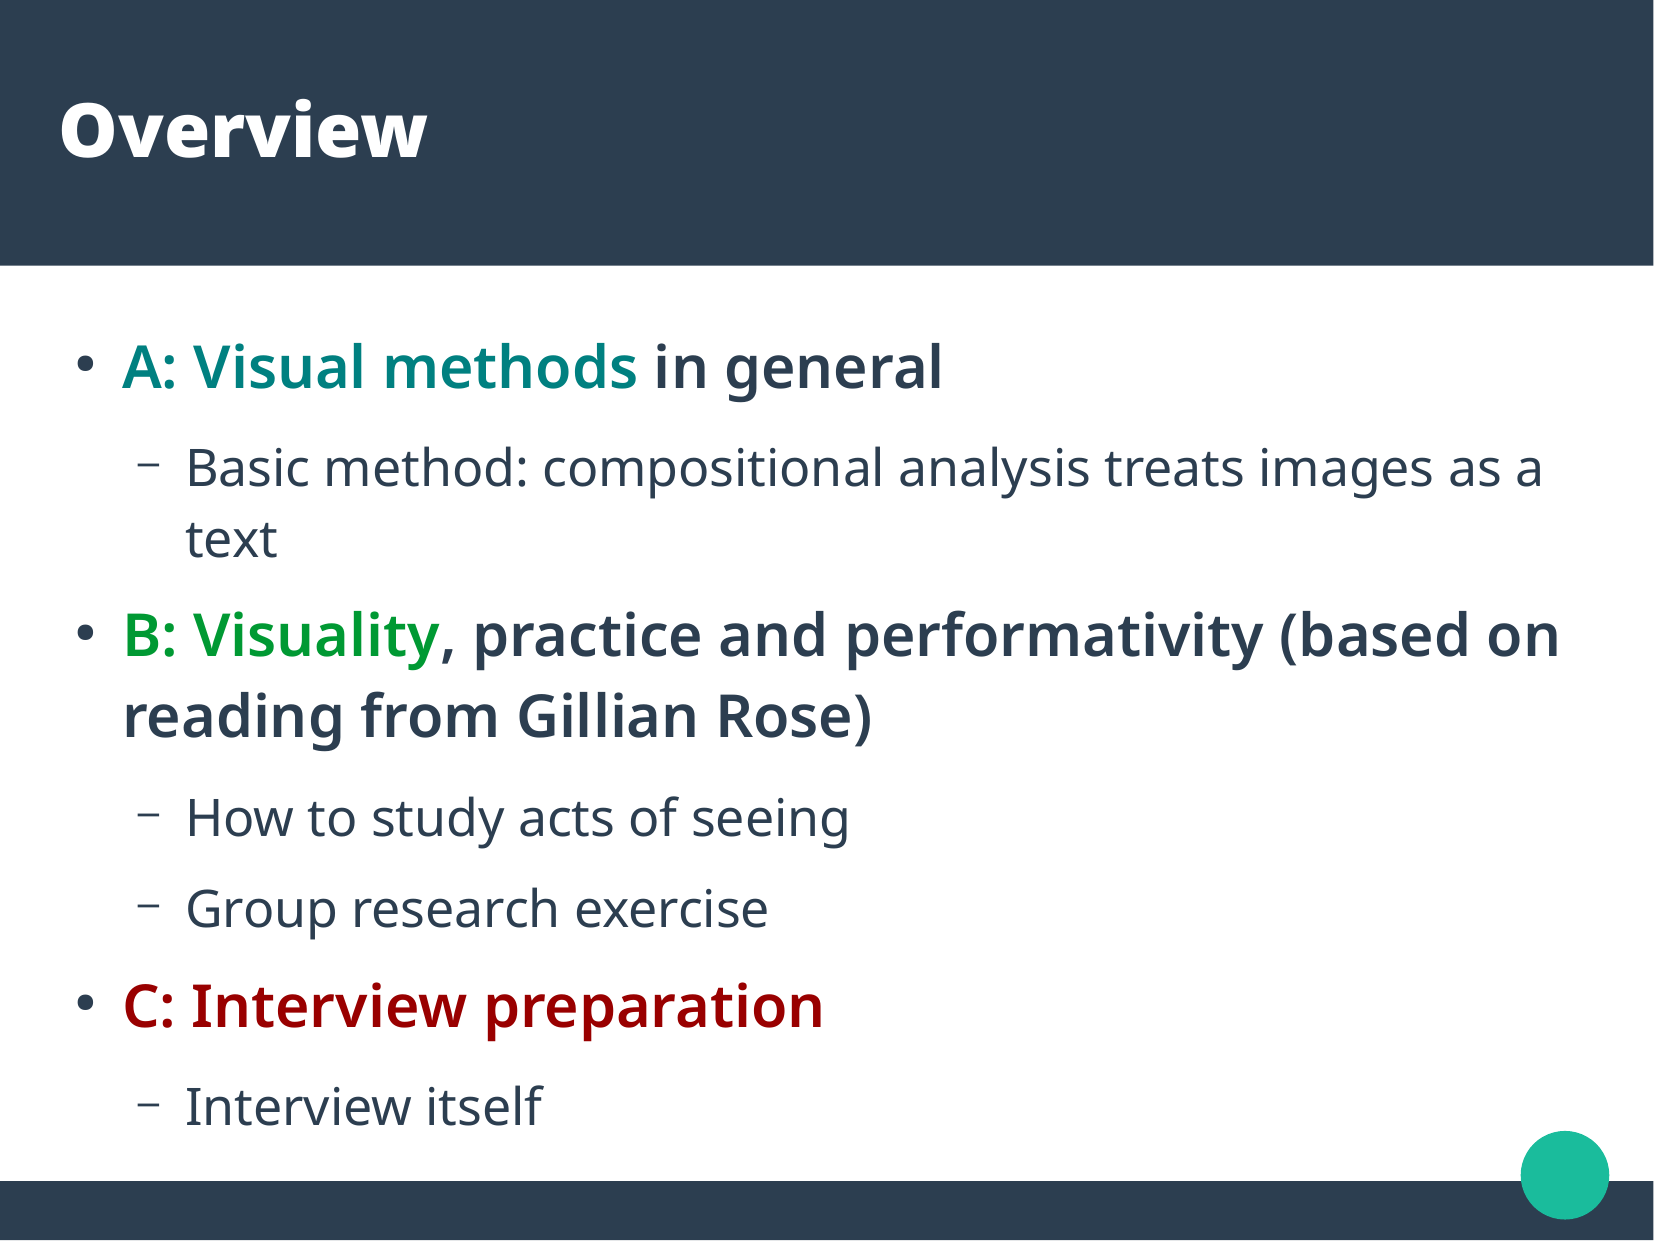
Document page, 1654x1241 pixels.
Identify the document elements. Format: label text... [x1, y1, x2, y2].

list A: Visual methods in general Basic method: compositional analysis treats images as a text B: Visuality, practice and performativity (based on reading from Gillian Rose) How to study acts of seeing Group research exercise C: Interview preparation Interview itself [59, 324, 1595, 1152]
title Overview [59, 49, 1595, 207]
